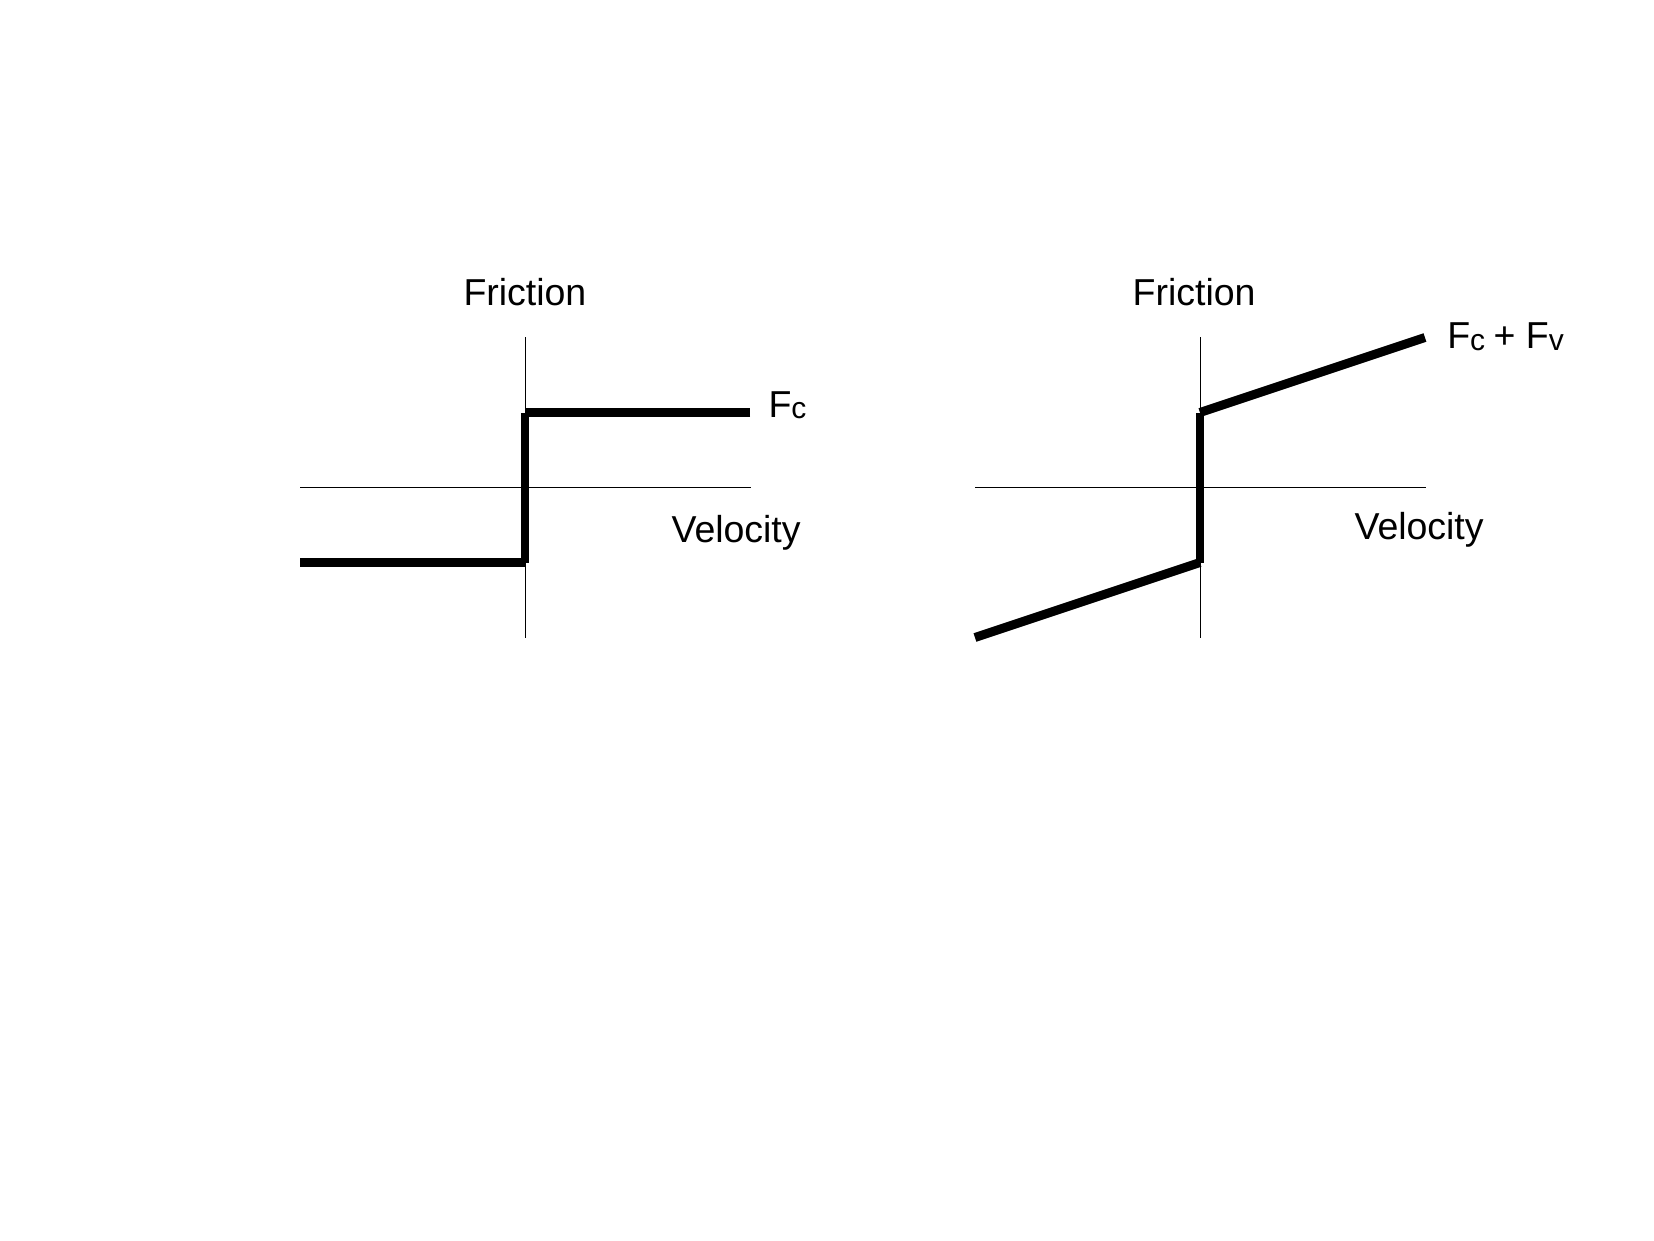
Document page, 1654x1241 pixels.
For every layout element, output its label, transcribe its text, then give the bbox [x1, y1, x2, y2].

text_box Friction [412, 262, 638, 323]
text_box Velocity [1306, 496, 1532, 557]
text_box Fc + Fv [1397, 305, 1623, 372]
text_box Friction [1081, 262, 1307, 323]
text_box Velocity [623, 499, 849, 560]
text_box Fc [675, 375, 901, 441]
